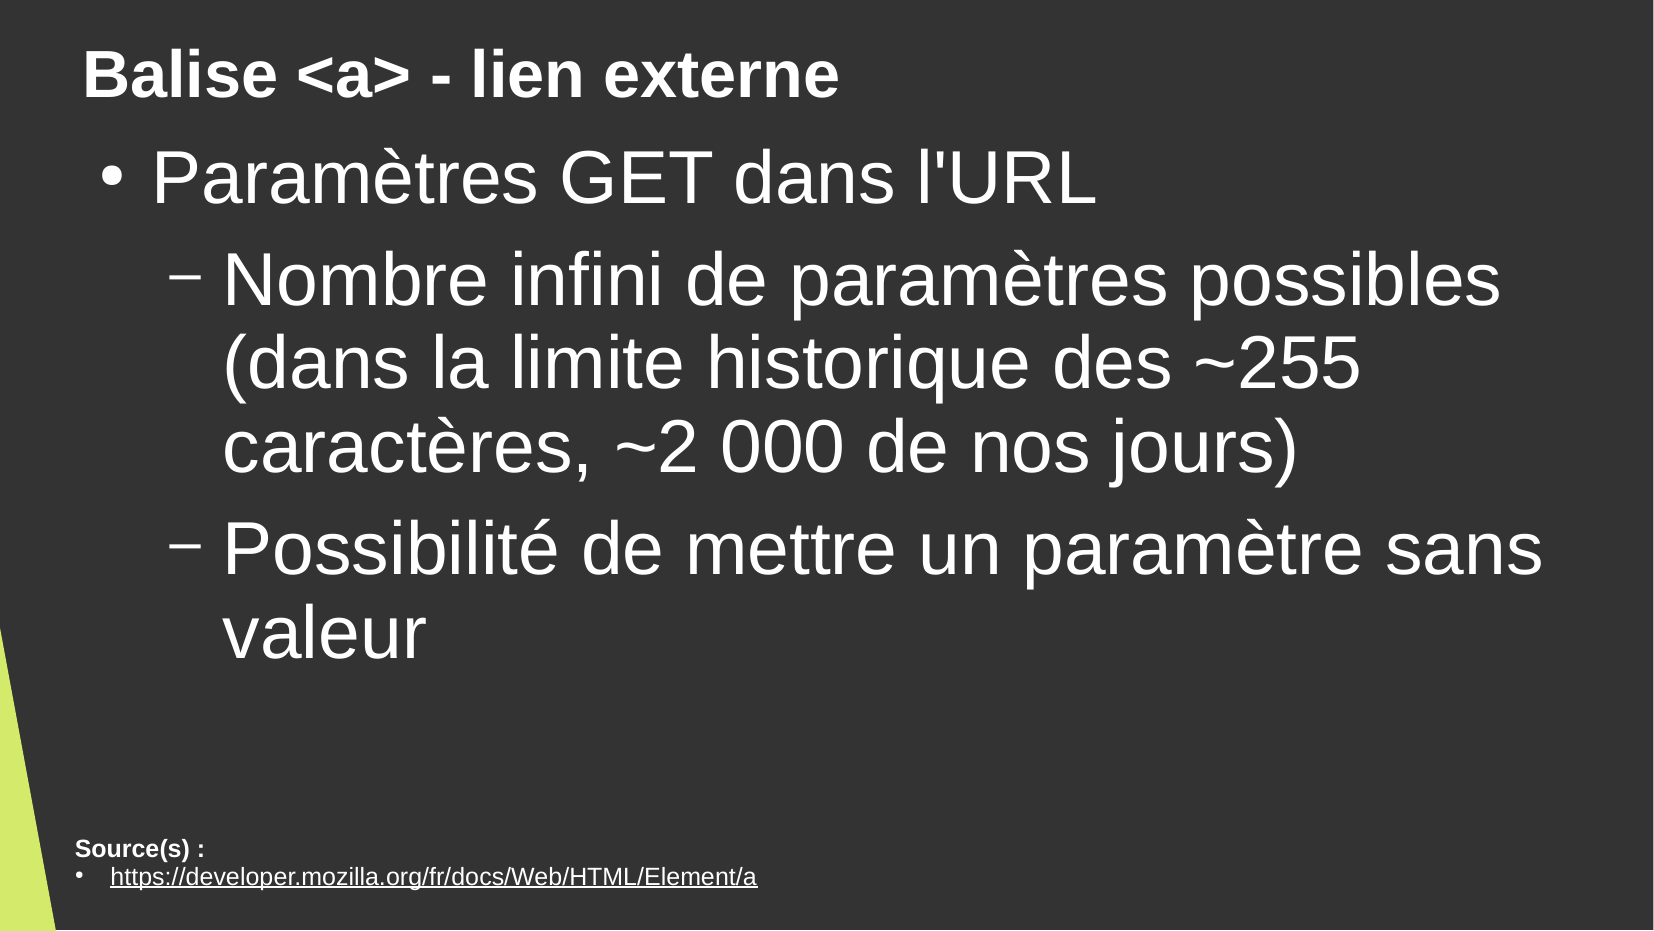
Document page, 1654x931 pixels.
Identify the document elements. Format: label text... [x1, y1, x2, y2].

list Paramètres GET dans l'URL Nombre infini de paramètres possibles (dans la limite historique des ~255 caractères, ~2 000 de nos jours) Possibilité de mettre un paramètre sans valeur [80, 135, 1605, 780]
text_box [0, 627, 56, 931]
title Balise <a> - lien externe [82, 37, 1571, 114]
text_box Source(s) : https://developer.mozilla.org/fr/docs/Web/HTML/Element/a [60, 826, 1546, 931]
